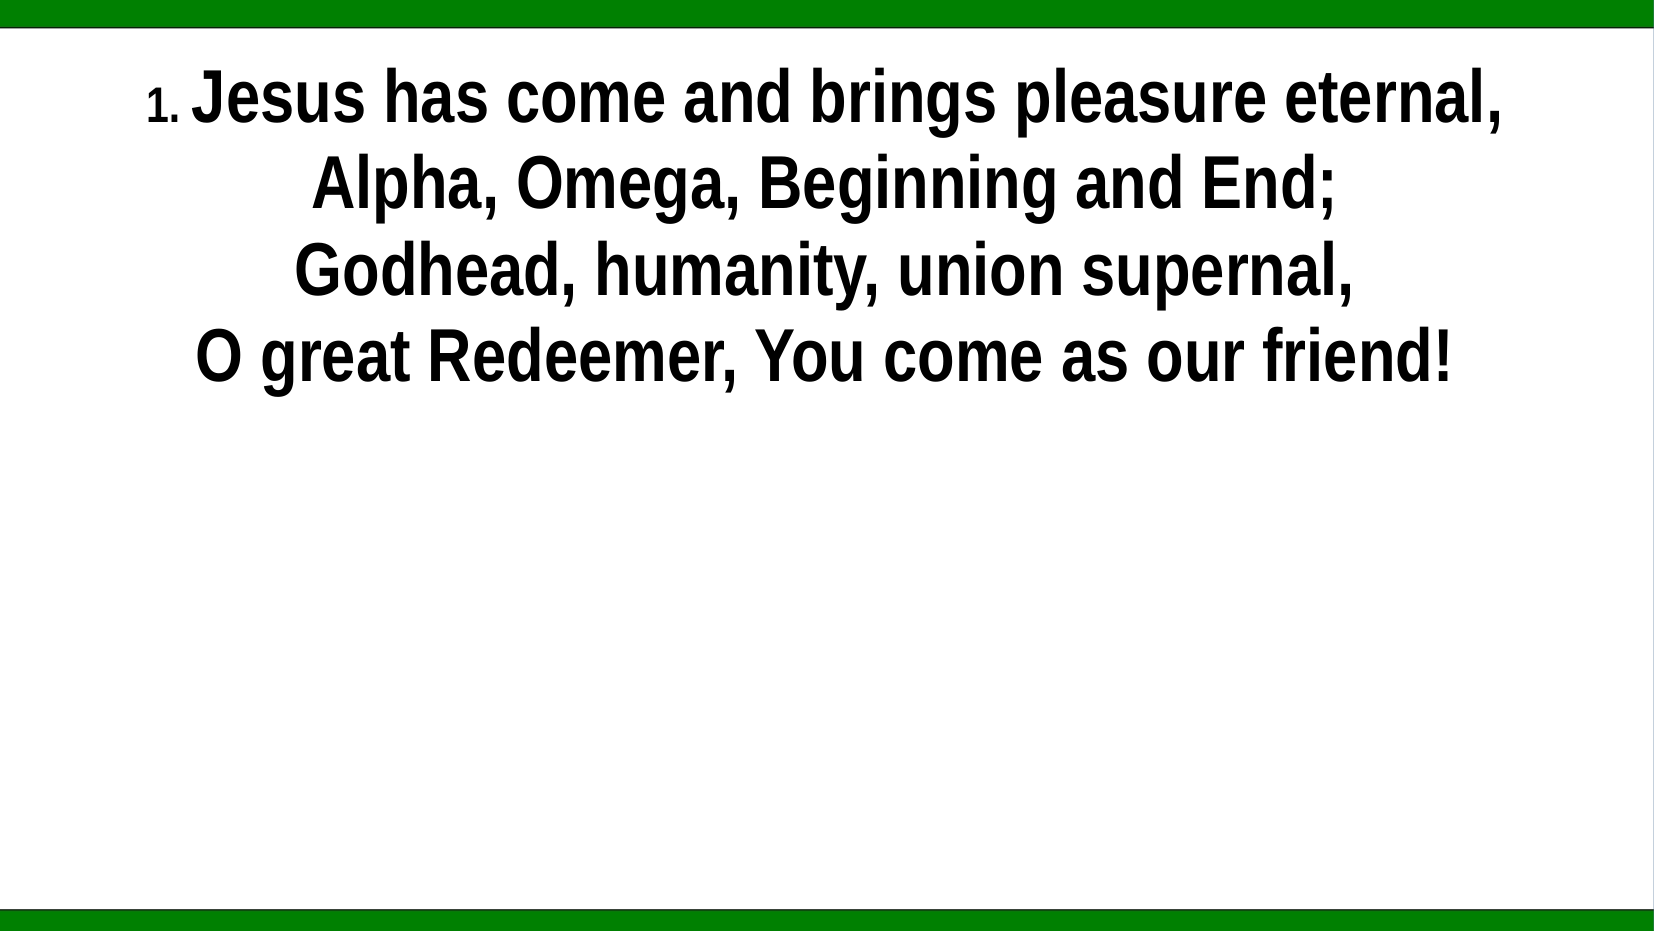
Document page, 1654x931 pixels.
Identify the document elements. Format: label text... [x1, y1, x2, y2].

text_box 1. Jesus has come and brings pleasure eternal, Alpha, Omega, Beginning and End; Godhead, humanity, union supernal, O great Redeemer, You come as our friend! [60, 45, 1591, 436]
picture [0, 0, 1654, 931]
